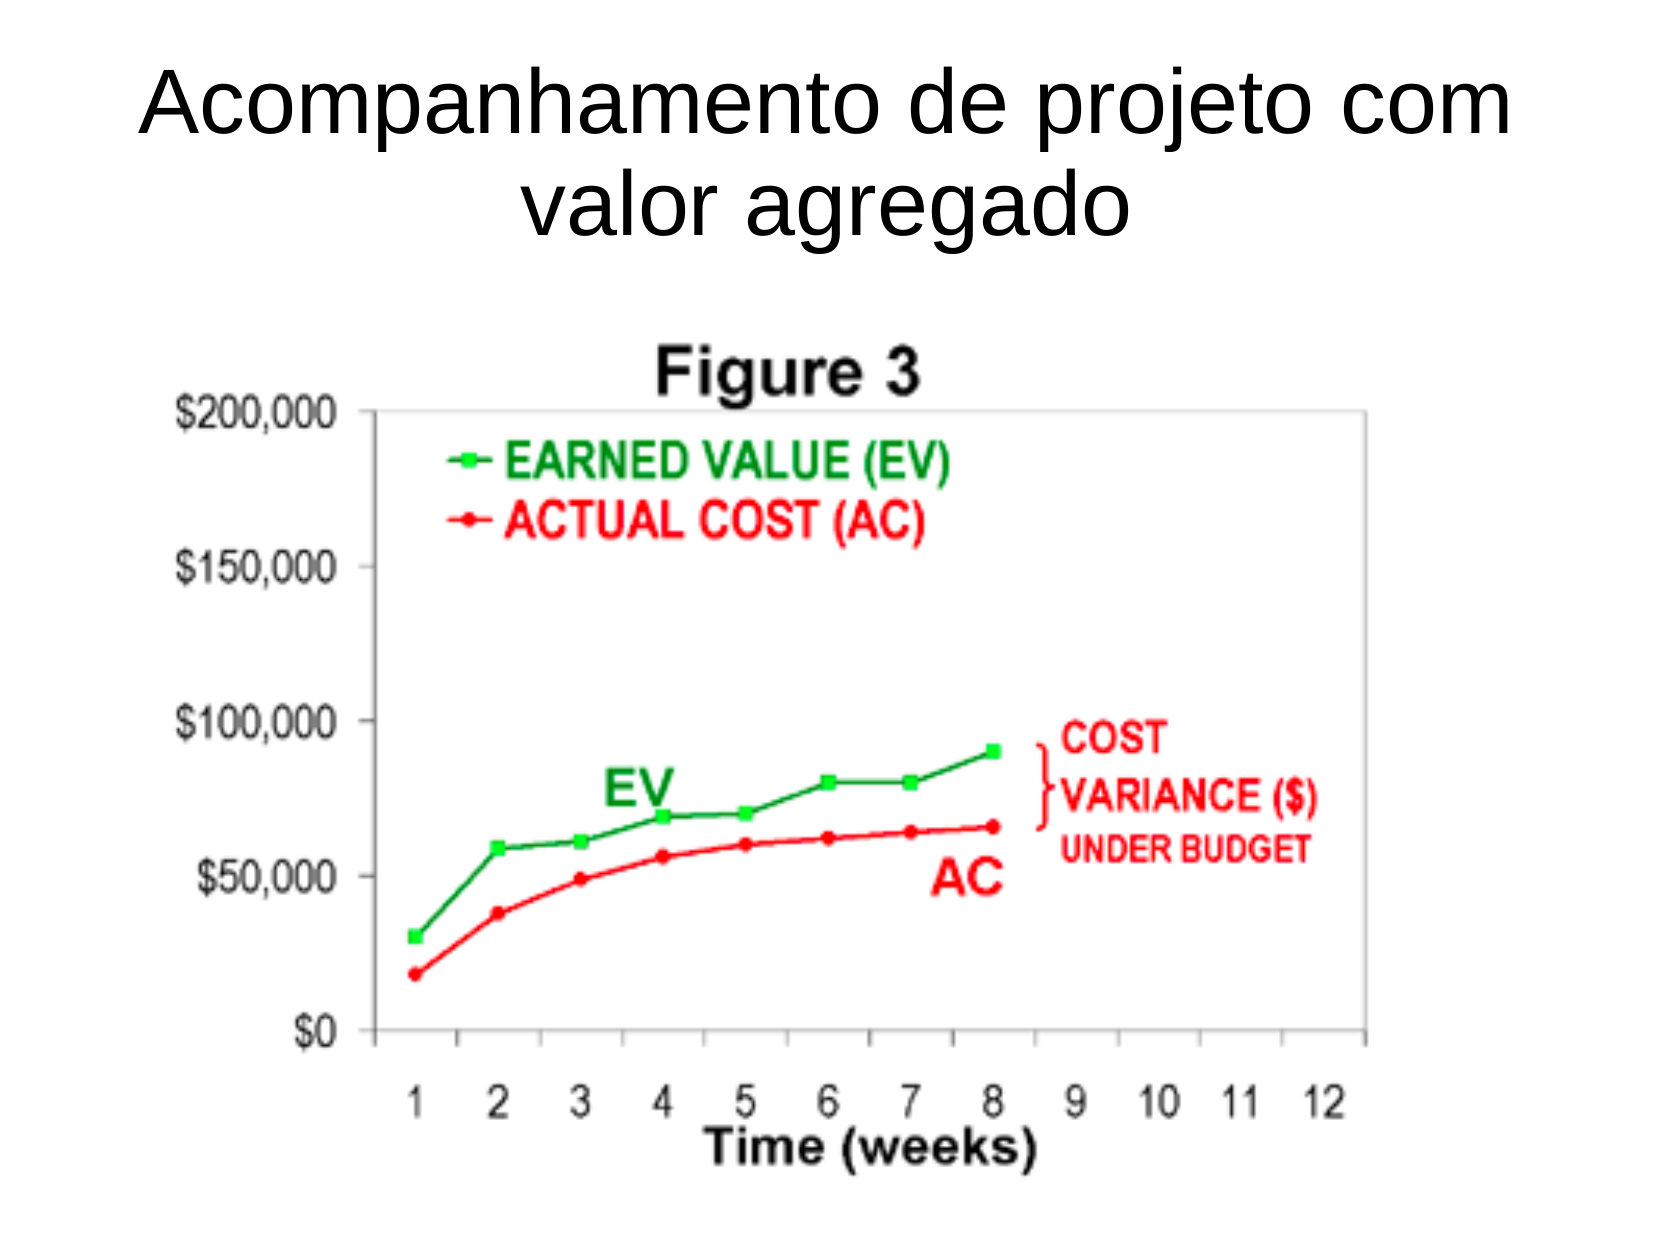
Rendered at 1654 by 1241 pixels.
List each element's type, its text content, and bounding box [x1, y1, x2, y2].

title Acompanhamento de projeto com valor agregado [82, 49, 1571, 257]
picture [153, 307, 1453, 1195]
